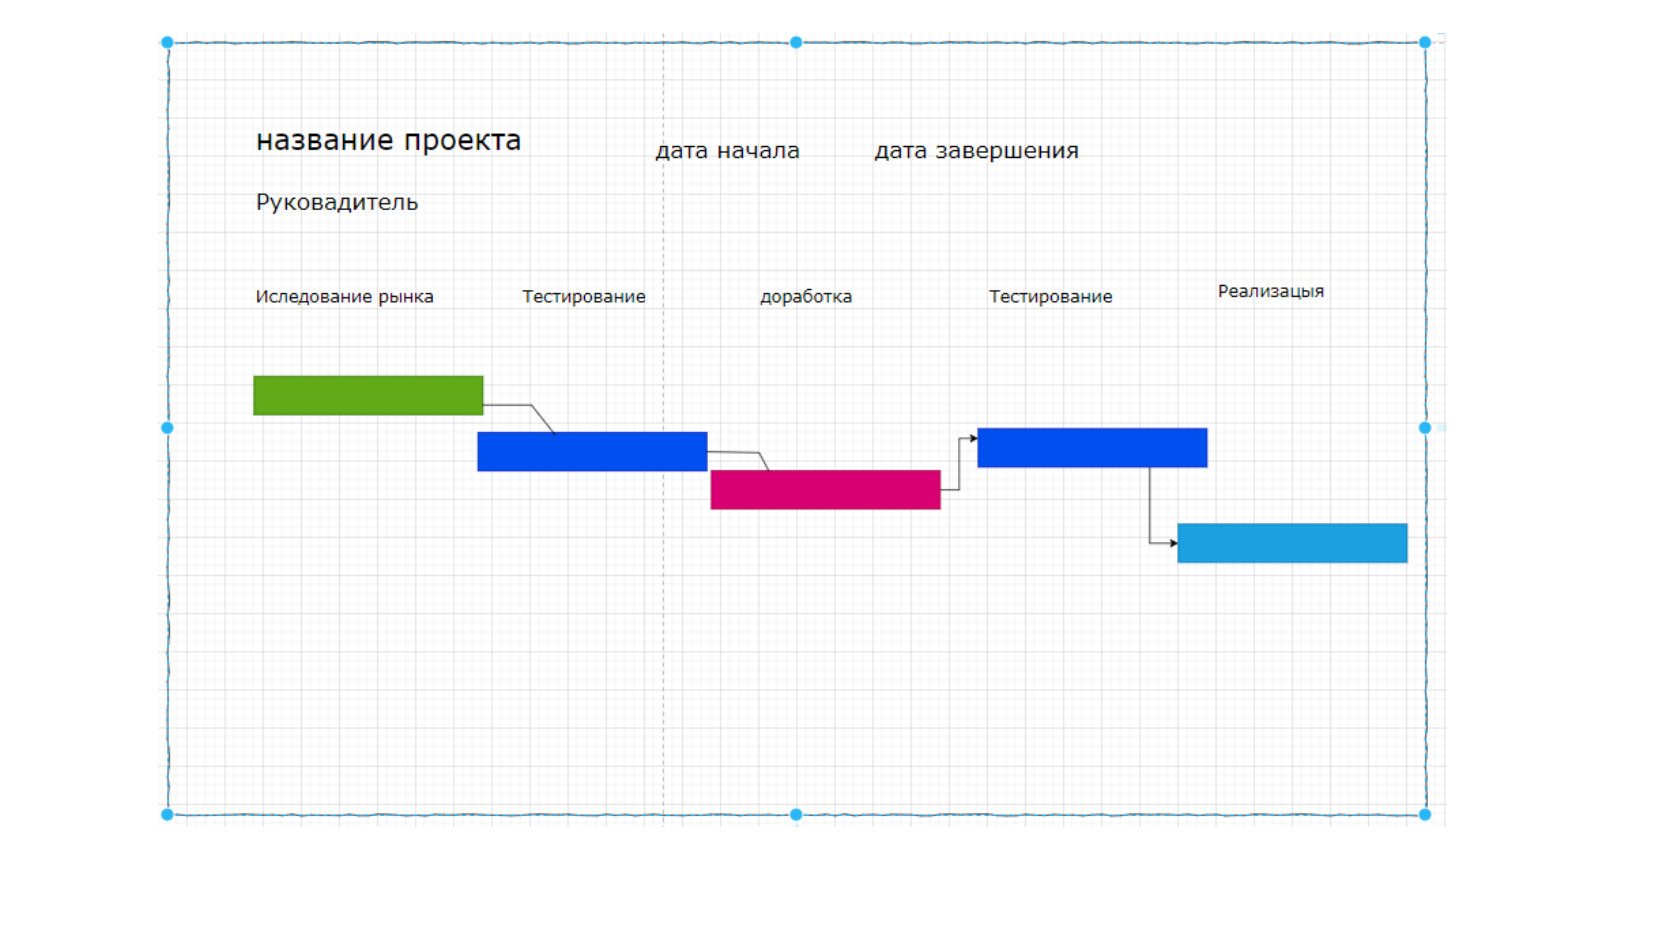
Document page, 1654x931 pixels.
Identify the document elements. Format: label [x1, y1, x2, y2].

picture [158, 33, 1447, 827]
